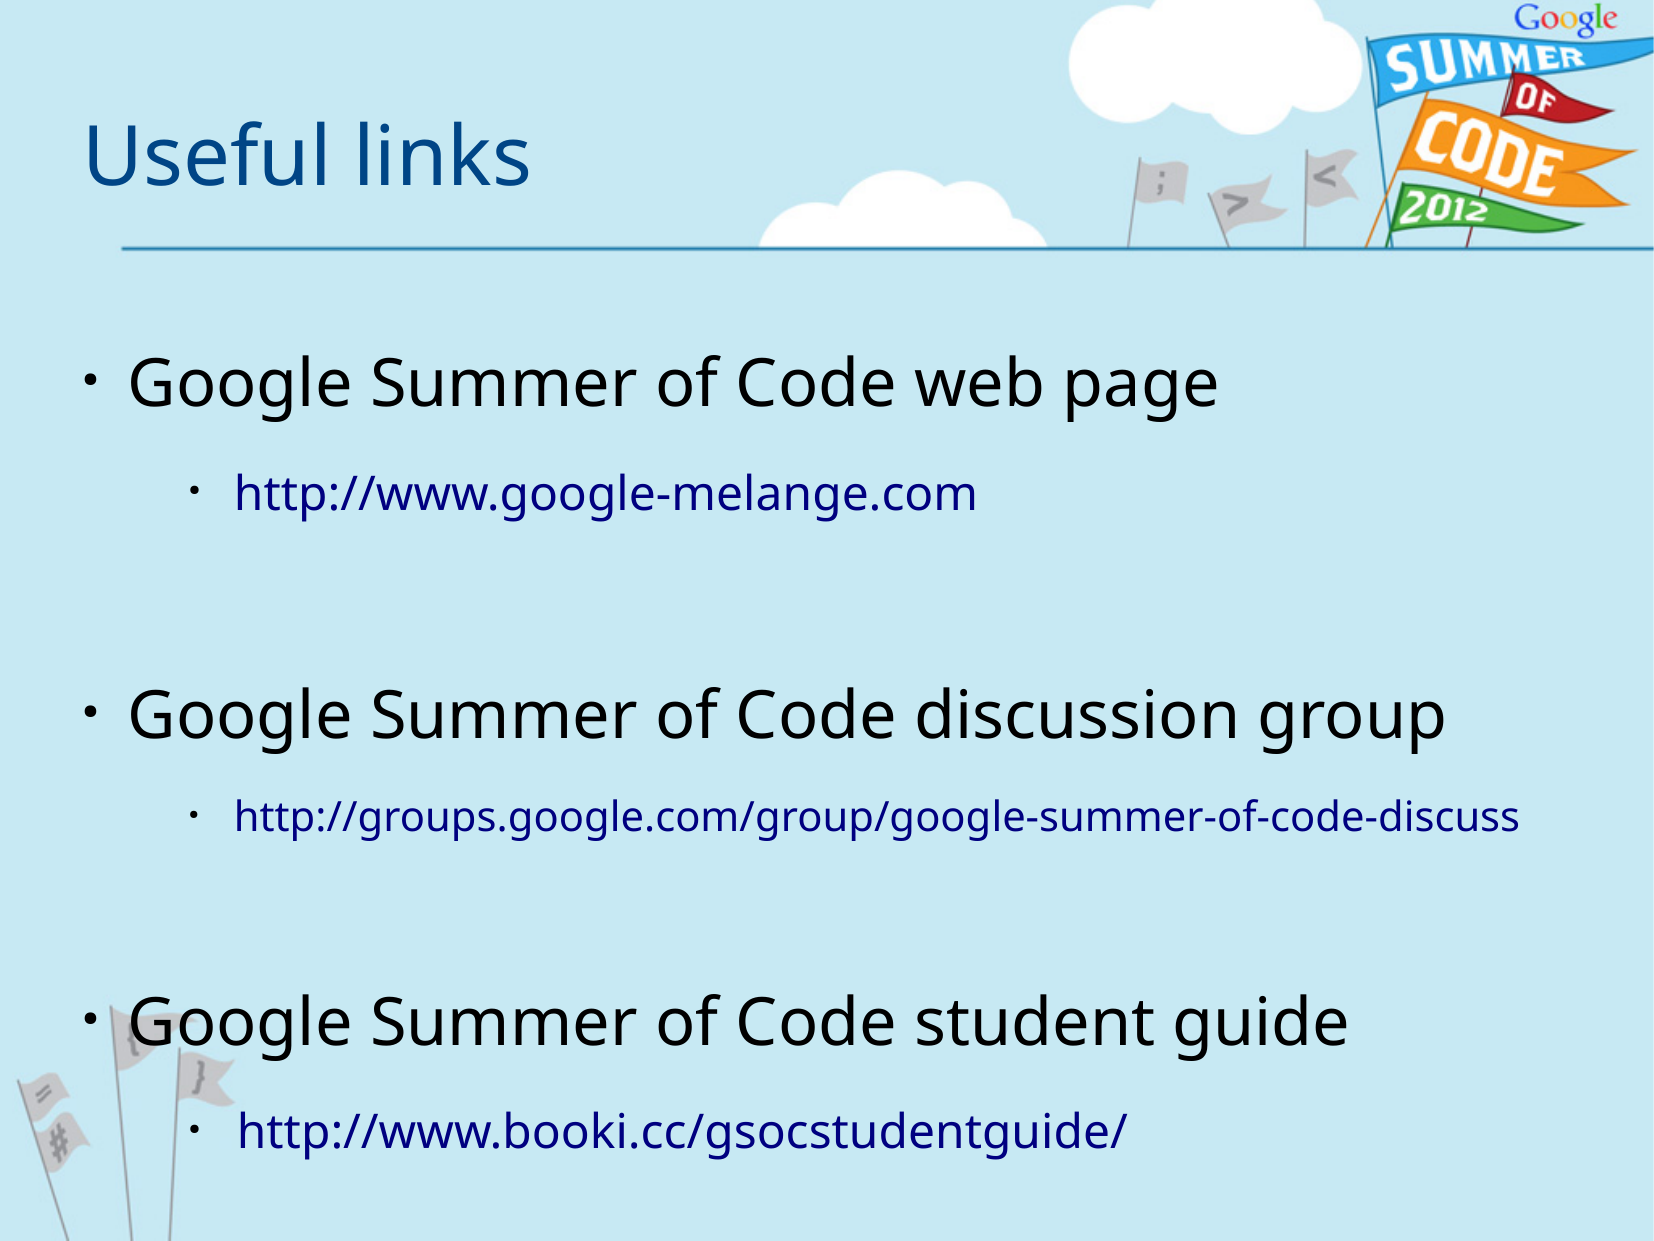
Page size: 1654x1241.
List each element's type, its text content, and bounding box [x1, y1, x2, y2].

subtitle Google Summer of Code web page http://www.google-melange.com Google Summer of Code discussion group http://groups.google.com/group/google-summer-of-code-discuss Google Summer of Code student guide http://www.booki.cc/gsocstudentguide/ [82, 290, 1571, 1109]
picture [0, 0, 1654, 1241]
title Useful links [82, 49, 1571, 257]
